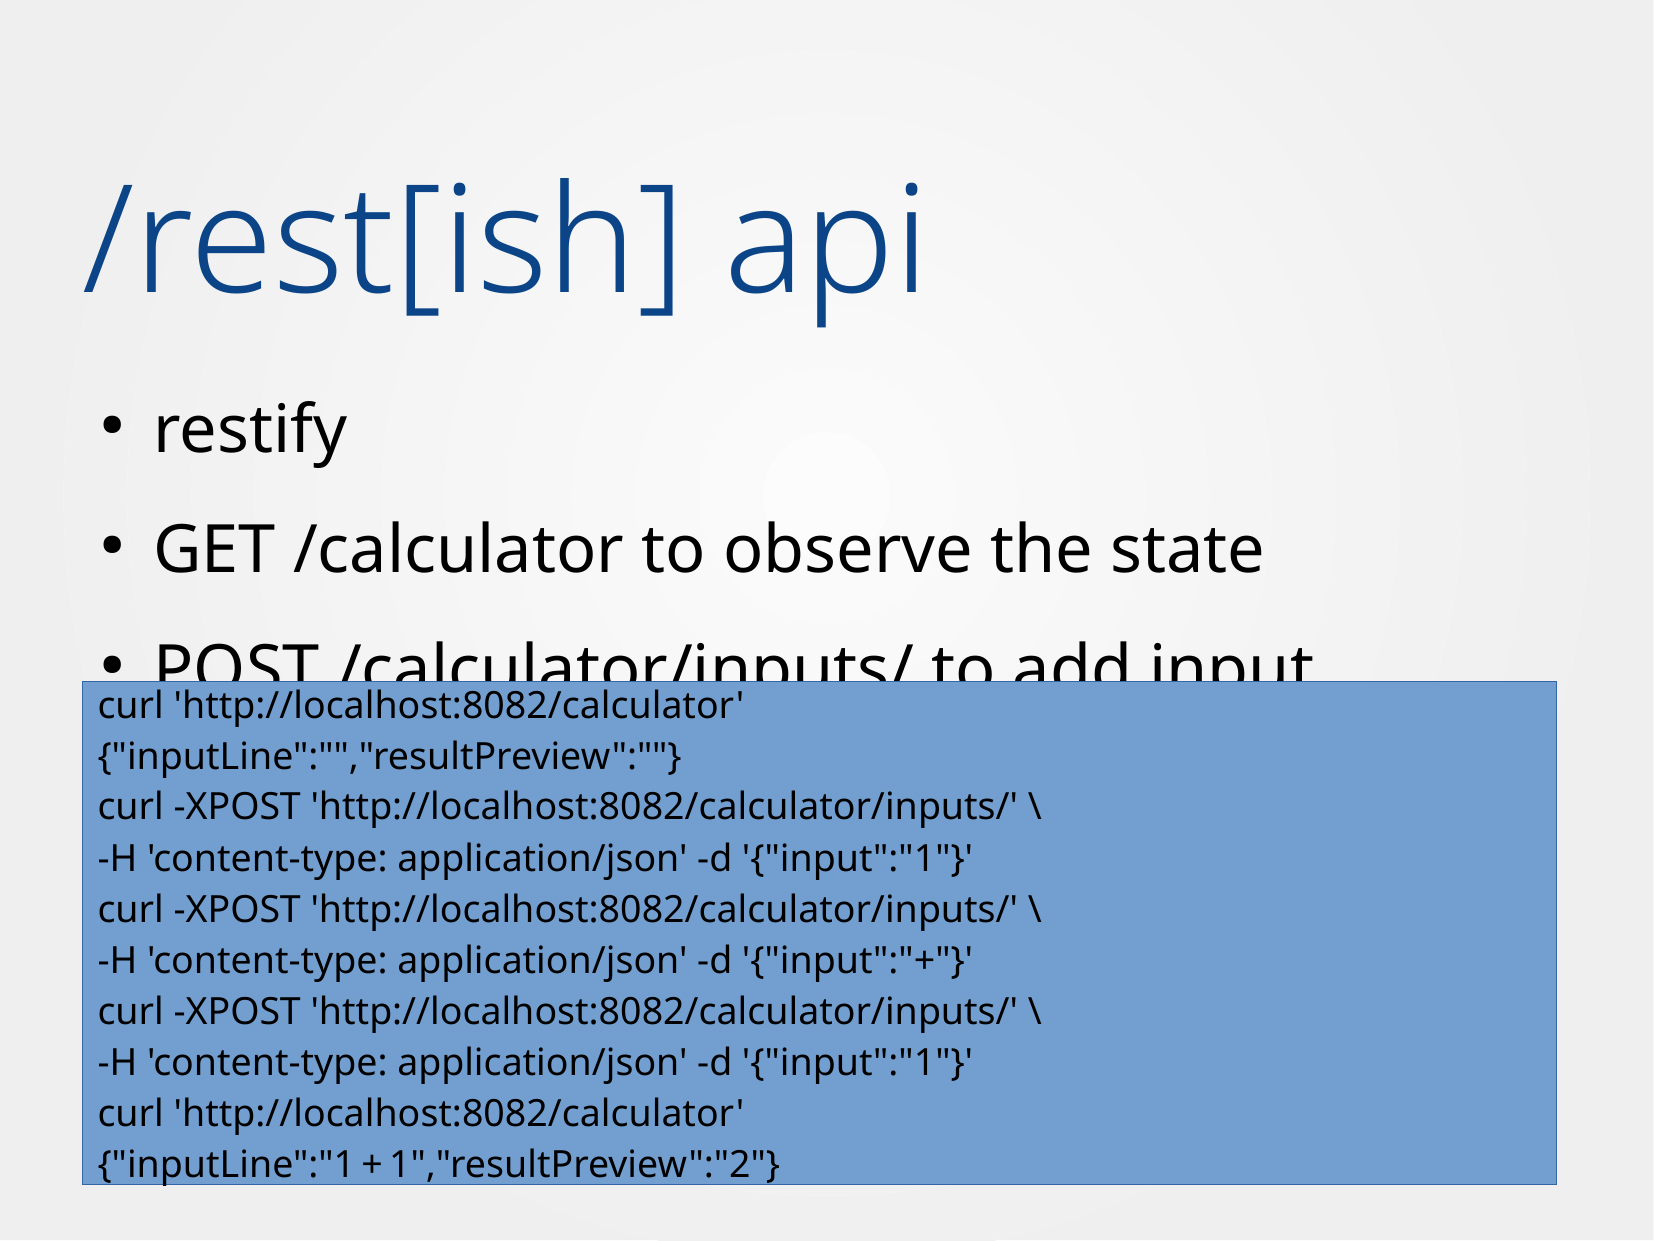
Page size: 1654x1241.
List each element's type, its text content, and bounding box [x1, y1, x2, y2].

title /rest[ish] api [82, 80, 1565, 337]
text_box curl 'http://localhost:8082/calculator' {"inputLine":"","resultPreview":""} curl -XPOST 'http://localhost:8082/calculator/inputs/' \ -H 'content-type: application/json' -d '{"input":"1"}' curl -XPOST 'http://localhost:8082/calculator/inputs/' \ -H 'content-type: application/json' -d '{"input":"+"}' curl -XPOST 'http://localhost:8082/calculator/inputs/' \ -H 'content-type: application/json' -d '{"input":"1"}' curl 'http://localhost:8082/calculator' {"inputLine":"1 + 1","resultPreview":"2"} [82, 681, 1557, 1185]
list restify GET /calculator to observe the state POST /calculator/inputs/ to add input [82, 380, 1571, 1060]
